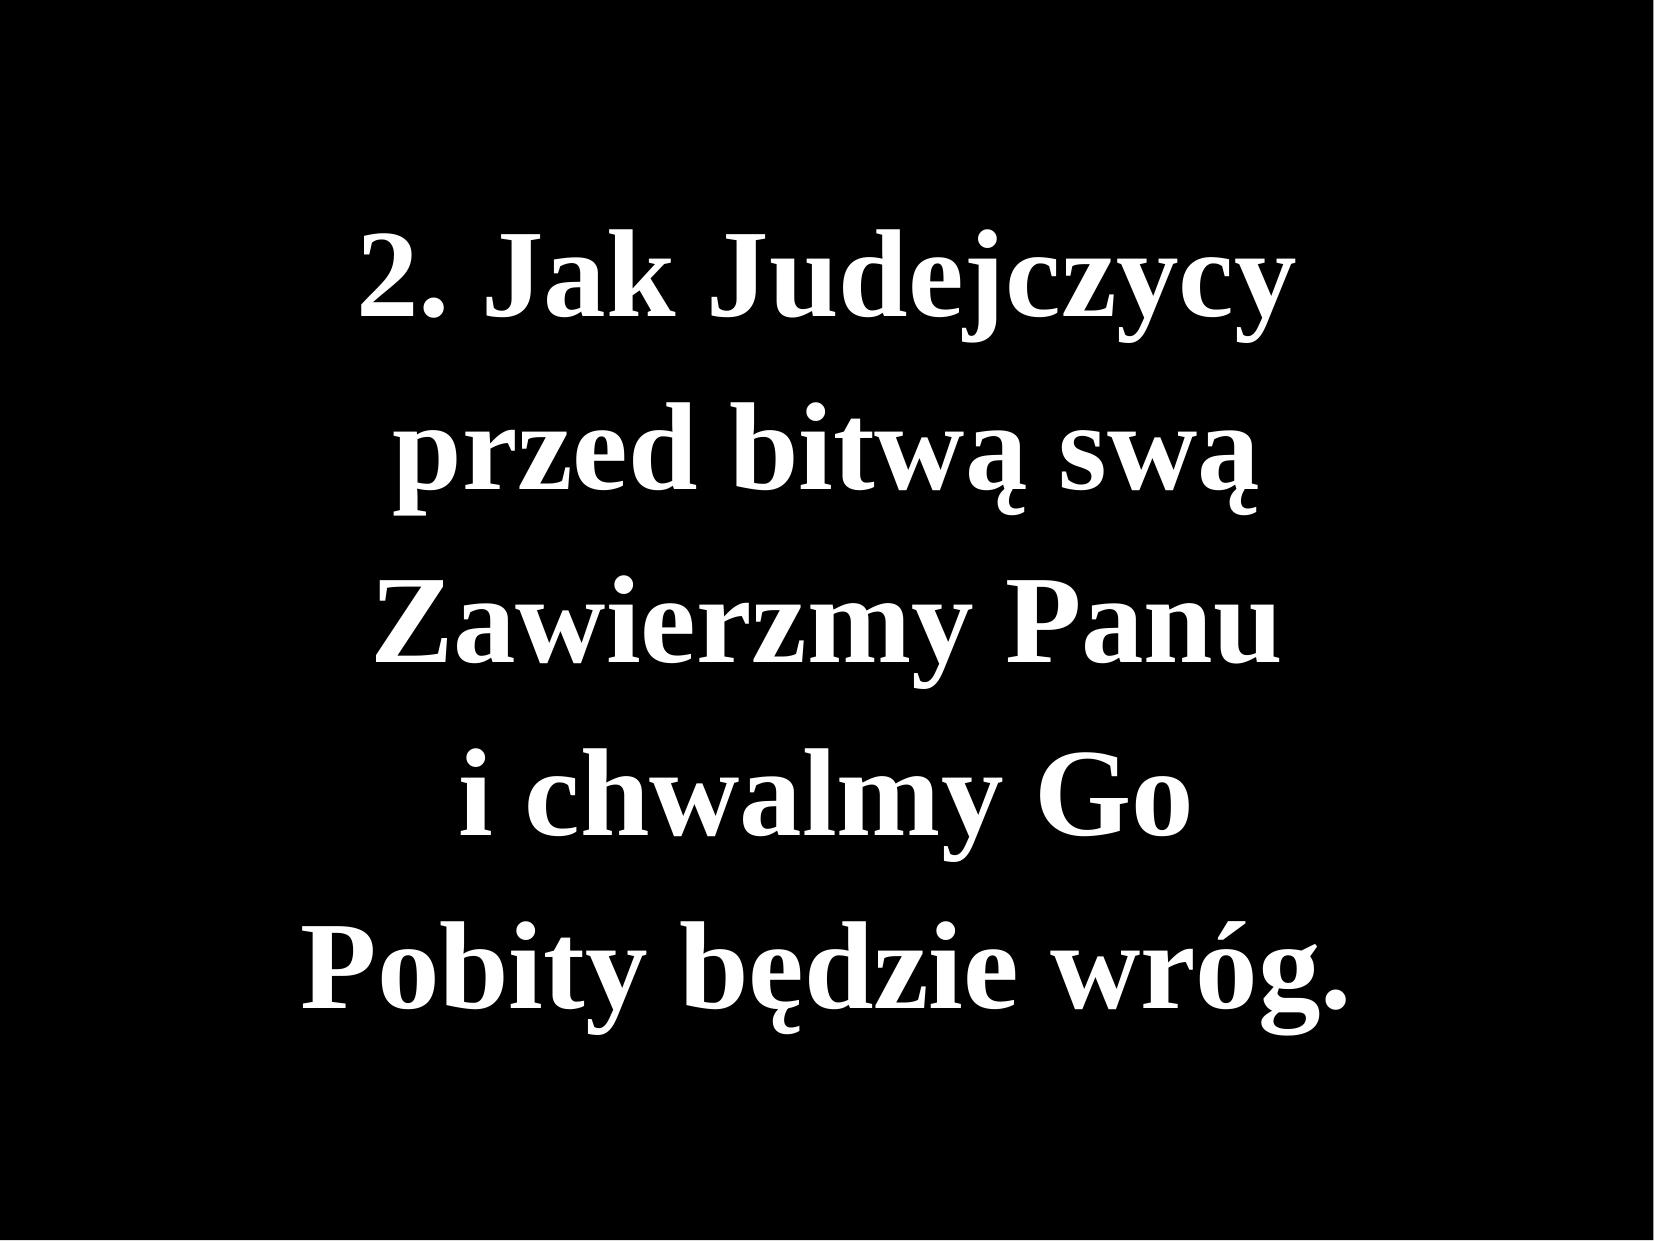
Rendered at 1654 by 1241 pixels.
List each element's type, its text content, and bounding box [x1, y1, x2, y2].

title 2. Jak Judejczycy ppp przed bitwą swą ppp Zawierzmy Panu ppp i chwalmy Go ppp Pobity będzie wróg. [0, 0, 1654, 1241]
